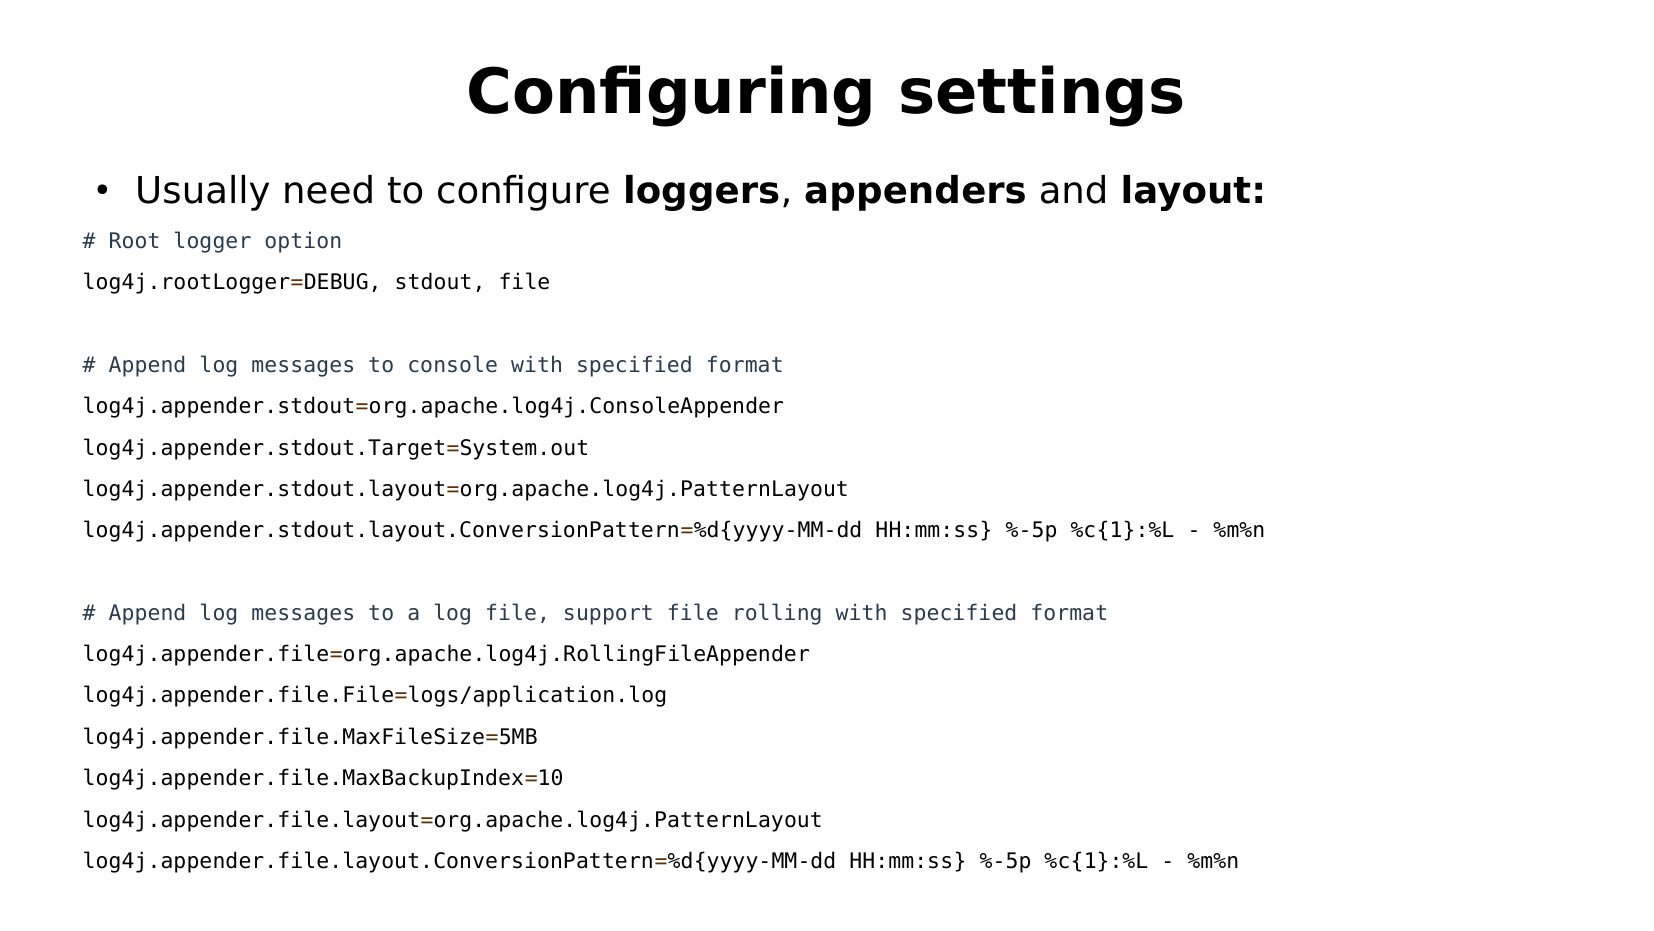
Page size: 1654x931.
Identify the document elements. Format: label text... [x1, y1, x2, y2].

list Usually need to configure loggers, appenders and layout: # Root logger option log4j.rootLogger=DEBUG, stdout, file # Append log messages to console with specified format log4j.appender.stdout=org.apache.log4j.ConsoleAppender log4j.appender.stdout.Target=System.out log4j.appender.stdout.layout=org.apache.log4j.PatternLayout log4j.appender.stdout.layout.ConversionPattern=%d{yyyy-MM-dd HH:mm:ss} %-5p %c{1}:%L - %m%n # Append log messages to a log file, support file rolling with specified format log4j.appender.file=org.apache.log4j.RollingFileAppender log4j.appender.file.File=logs/application.log log4j.appender.file.MaxFileSize=5MB log4j.appender.file.MaxBackupIndex=10 log4j.appender.file.layout=org.apache.log4j.PatternLayout log4j.appender.file.layout.ConversionPattern=%d{yyyy-MM-dd HH:mm:ss} %-5p %c{1}:%L - %m%n [82, 168, 1538, 889]
title Configuring settings [82, 36, 1571, 147]
